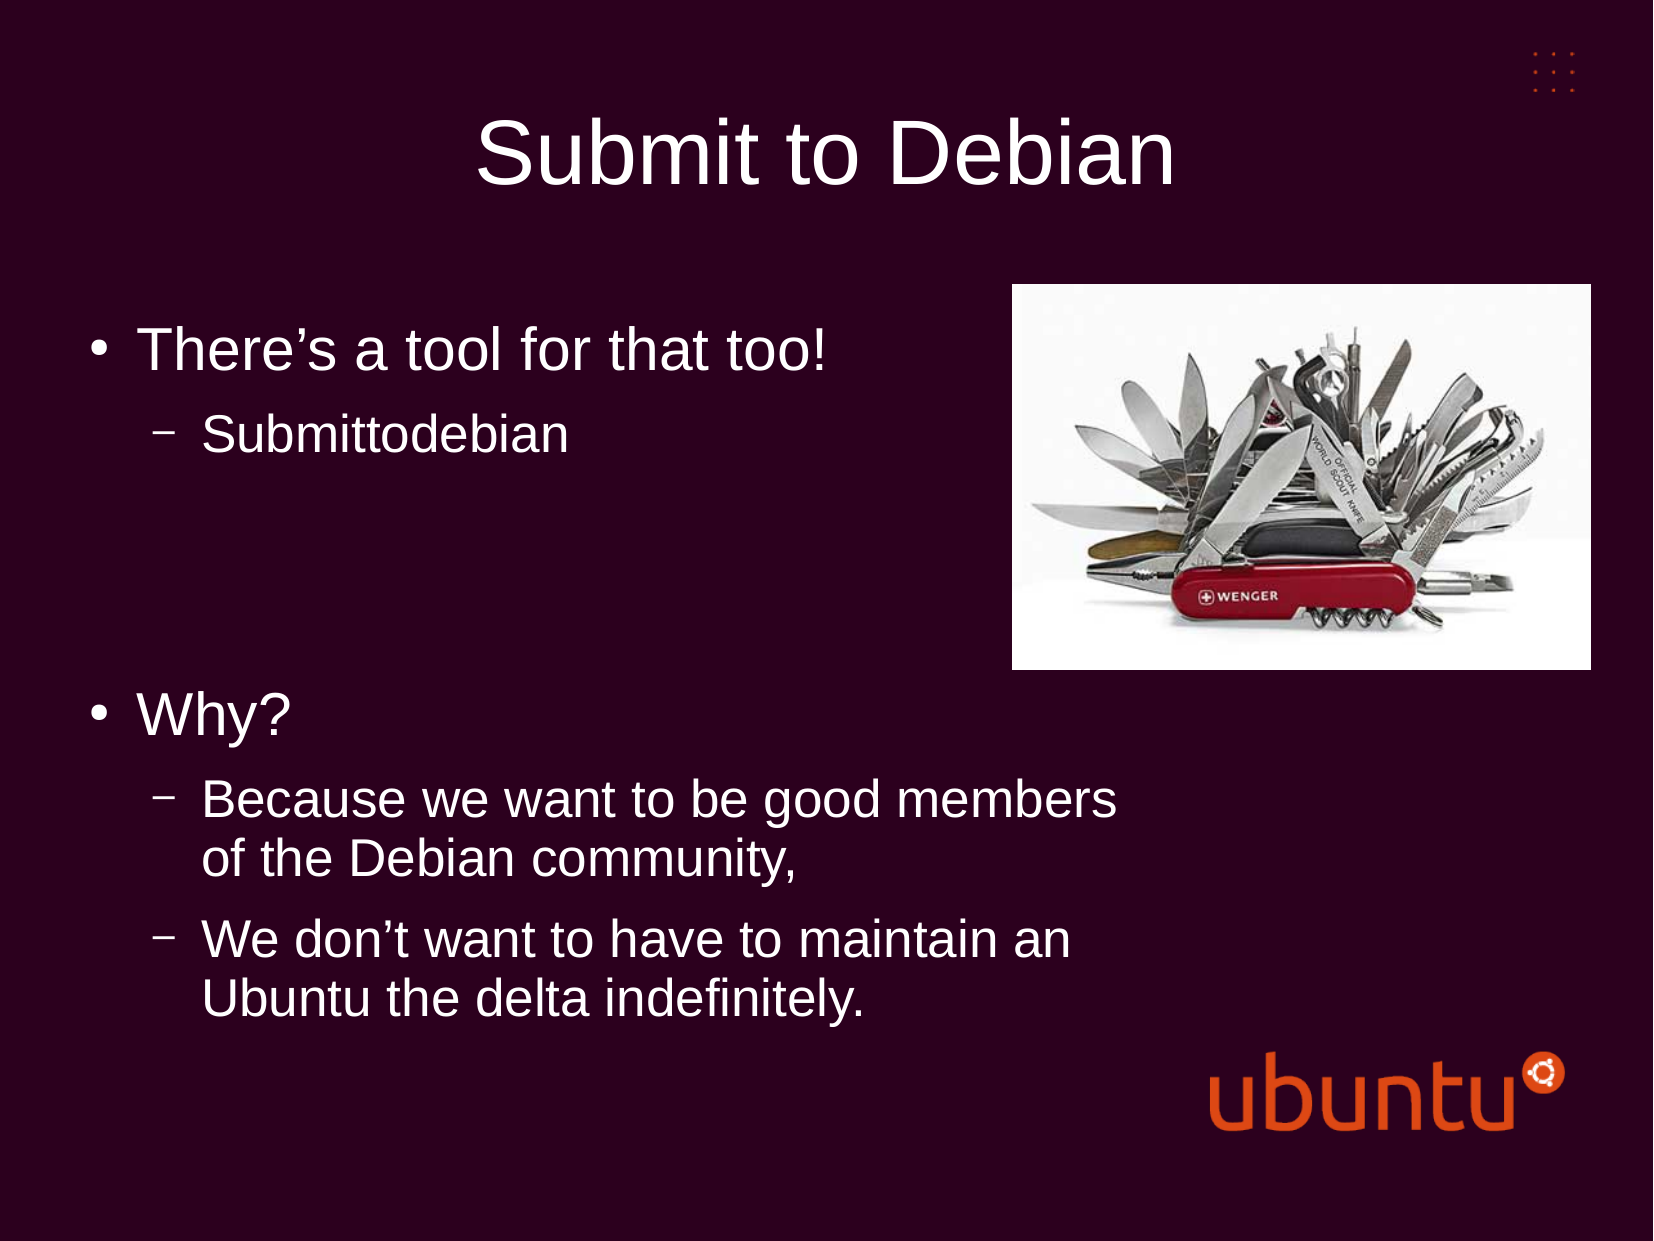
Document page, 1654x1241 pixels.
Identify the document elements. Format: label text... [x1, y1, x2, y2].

picture [1571, 49, 1575, 94]
picture [1121, 960, 1653, 1223]
list There’s a tool for that too! Submittodebian Why? Because we want to be good members of the Debian community, We don’t want to have to maintain an Ubuntu the delta indefinitely. [72, 315, 1156, 1036]
title Submit to Debian [82, 49, 1571, 257]
picture [1012, 284, 1591, 670]
